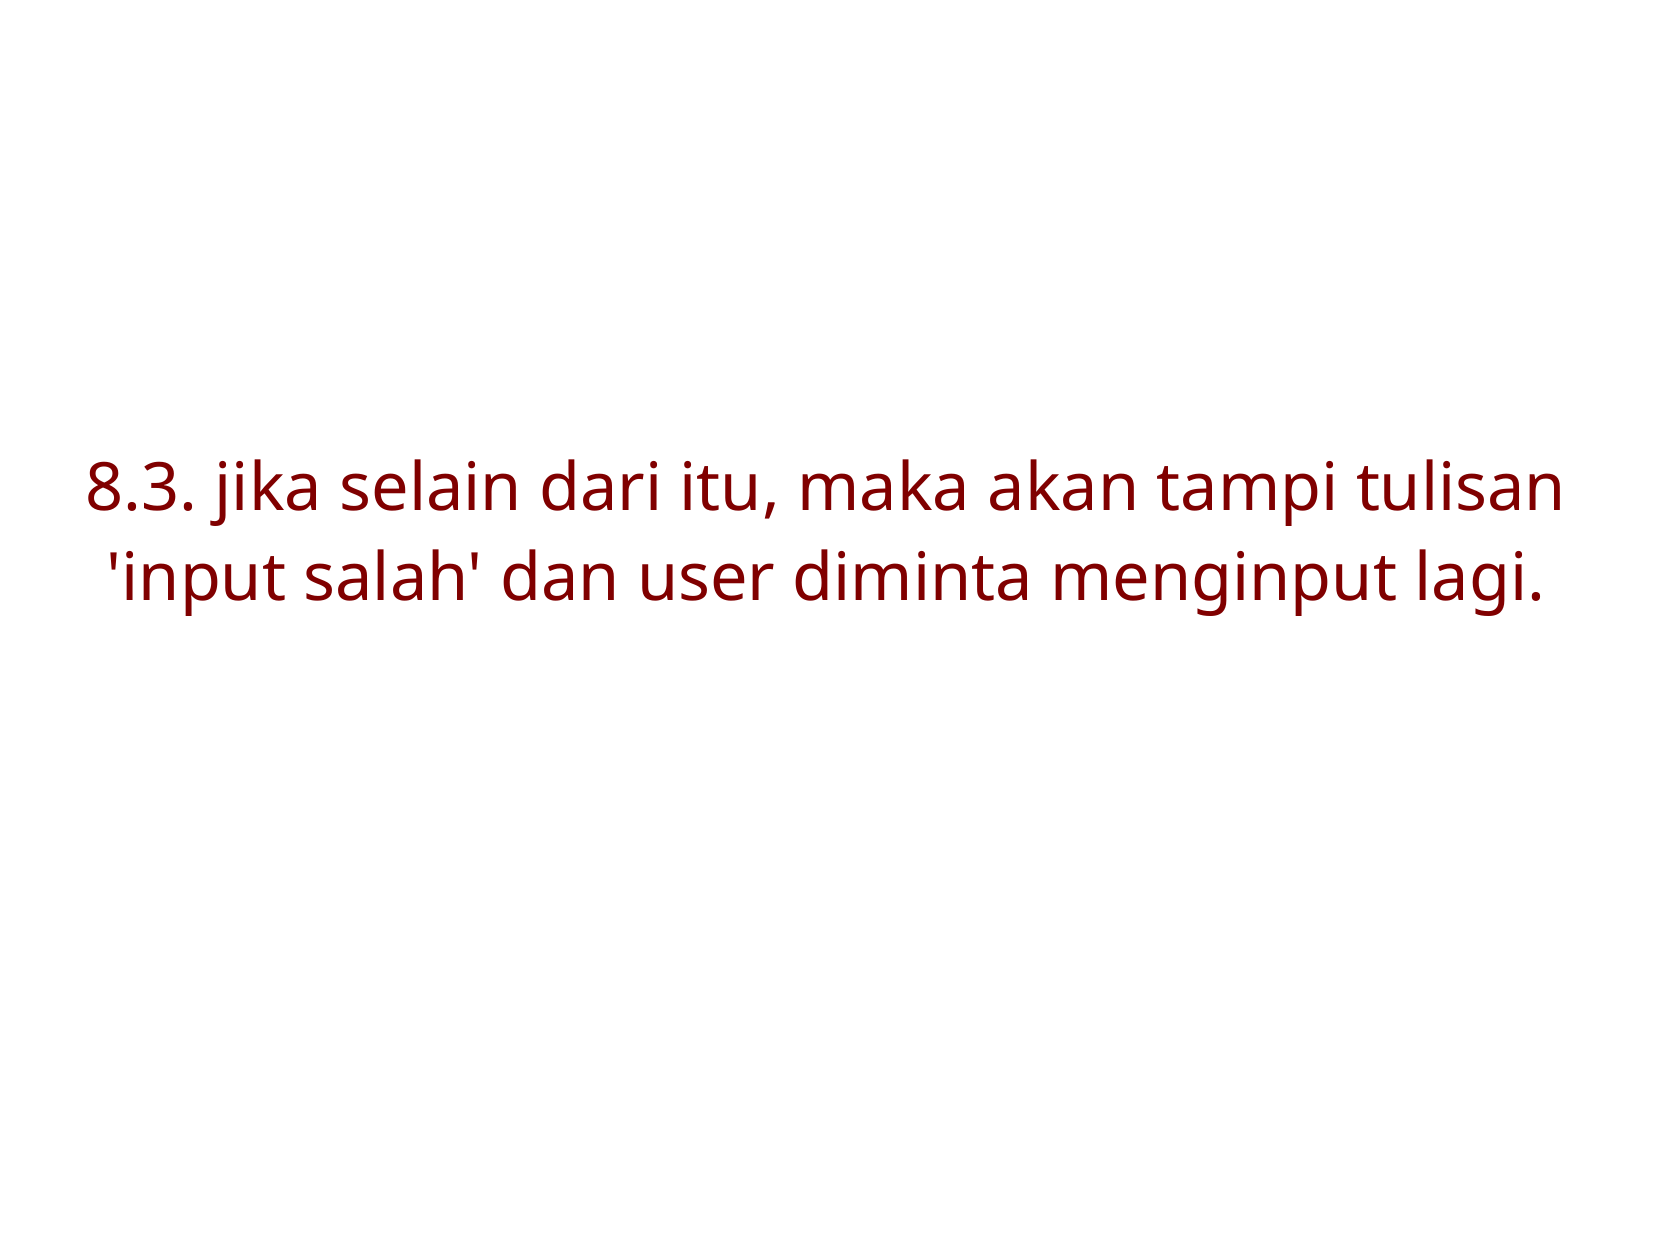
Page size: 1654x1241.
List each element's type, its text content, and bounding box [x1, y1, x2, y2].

subtitle 8.3. jika selain dari itu, maka akan tampi tulisan 'input salah' dan user diminta menginput lagi. [82, 49, 1571, 1010]
